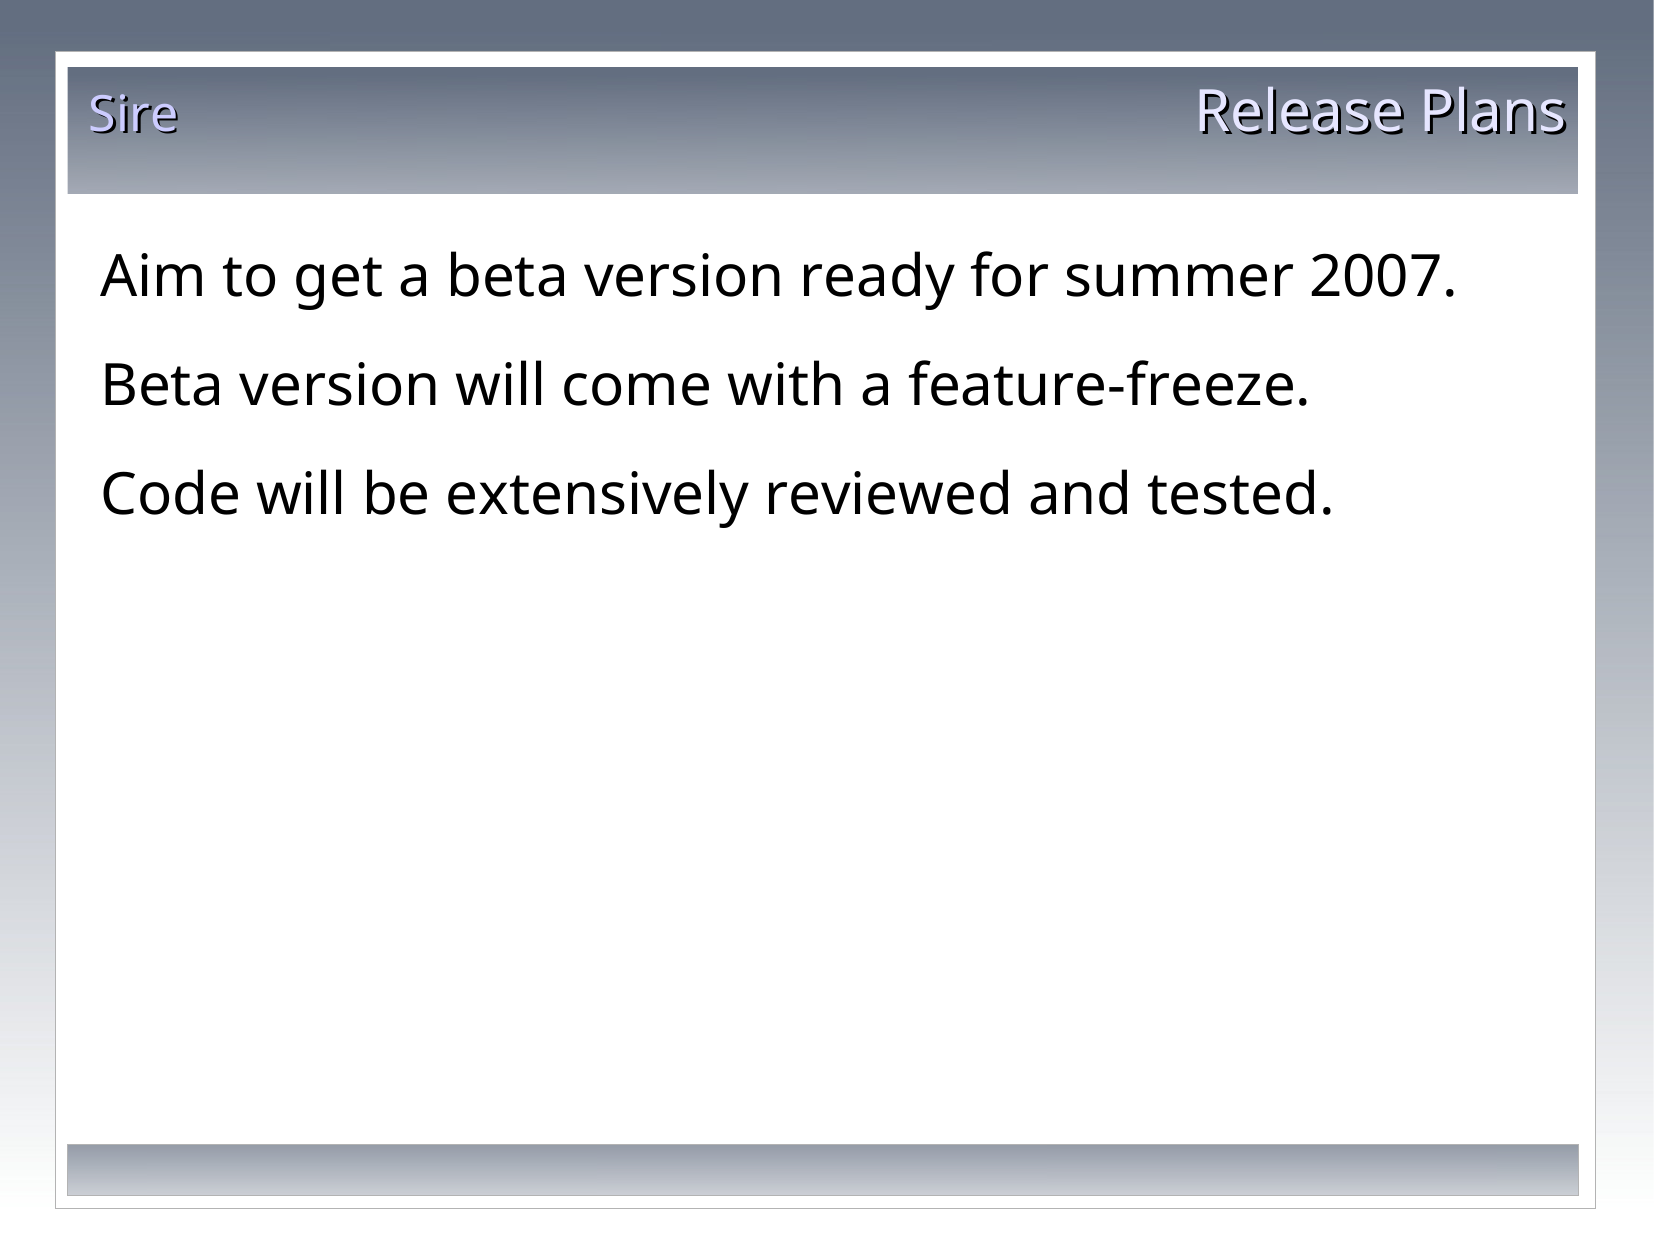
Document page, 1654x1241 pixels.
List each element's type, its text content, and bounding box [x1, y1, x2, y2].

picture [0, 0, 1654, 1241]
list Aim to get a beta version ready for summer 2007. Beta version will come with a feature-freeze. Code will be extensively reviewed and tested. [82, 234, 1571, 1119]
title Release Plans [567, 68, 1567, 196]
